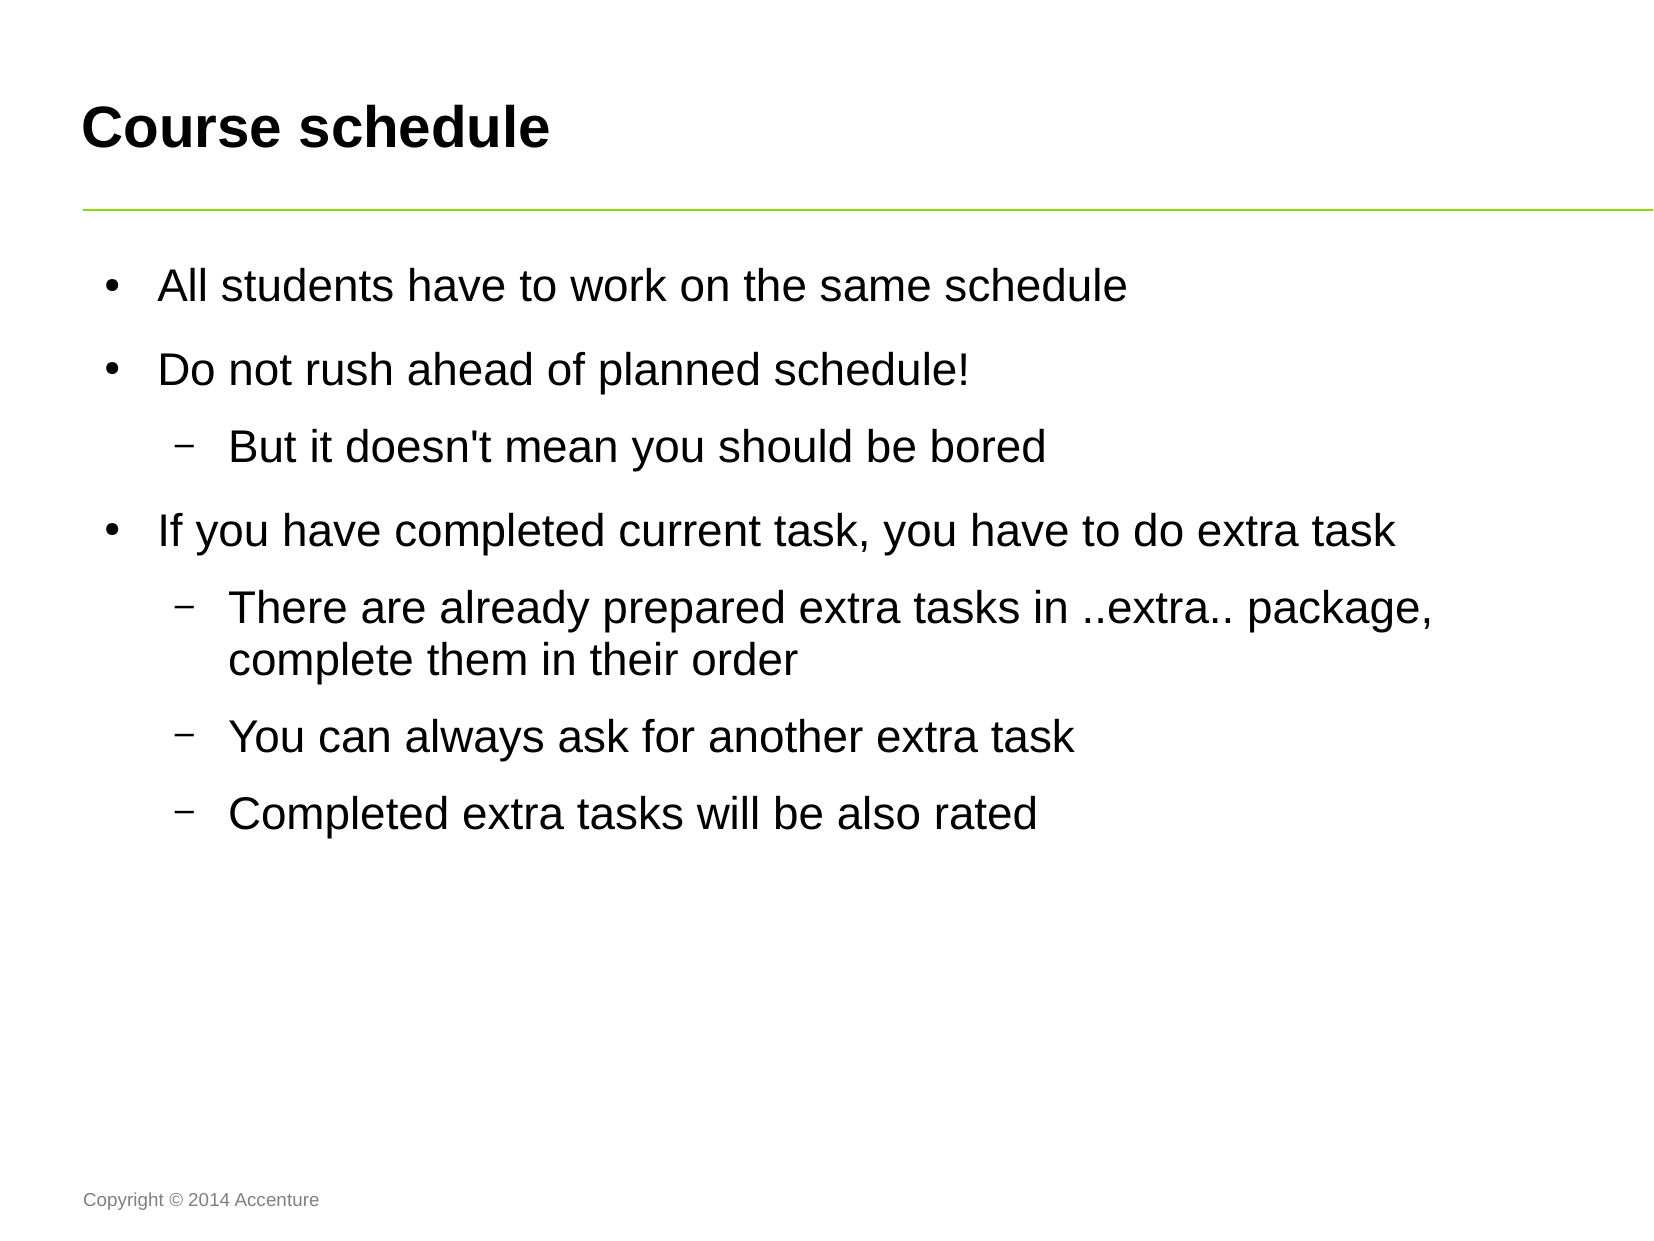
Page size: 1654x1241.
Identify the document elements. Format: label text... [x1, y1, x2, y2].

title Course schedule [81, 56, 1653, 199]
list All students have to work on the same schedule Do not rush ahead of planned schedule! But it doesn't mean you should be bored If you have completed current task, you have to do extra task There are already prepared extra tasks in ..extra.. package, complete them in their order You can always ask for another extra task Completed extra tasks will be also rated [86, 260, 1575, 1171]
